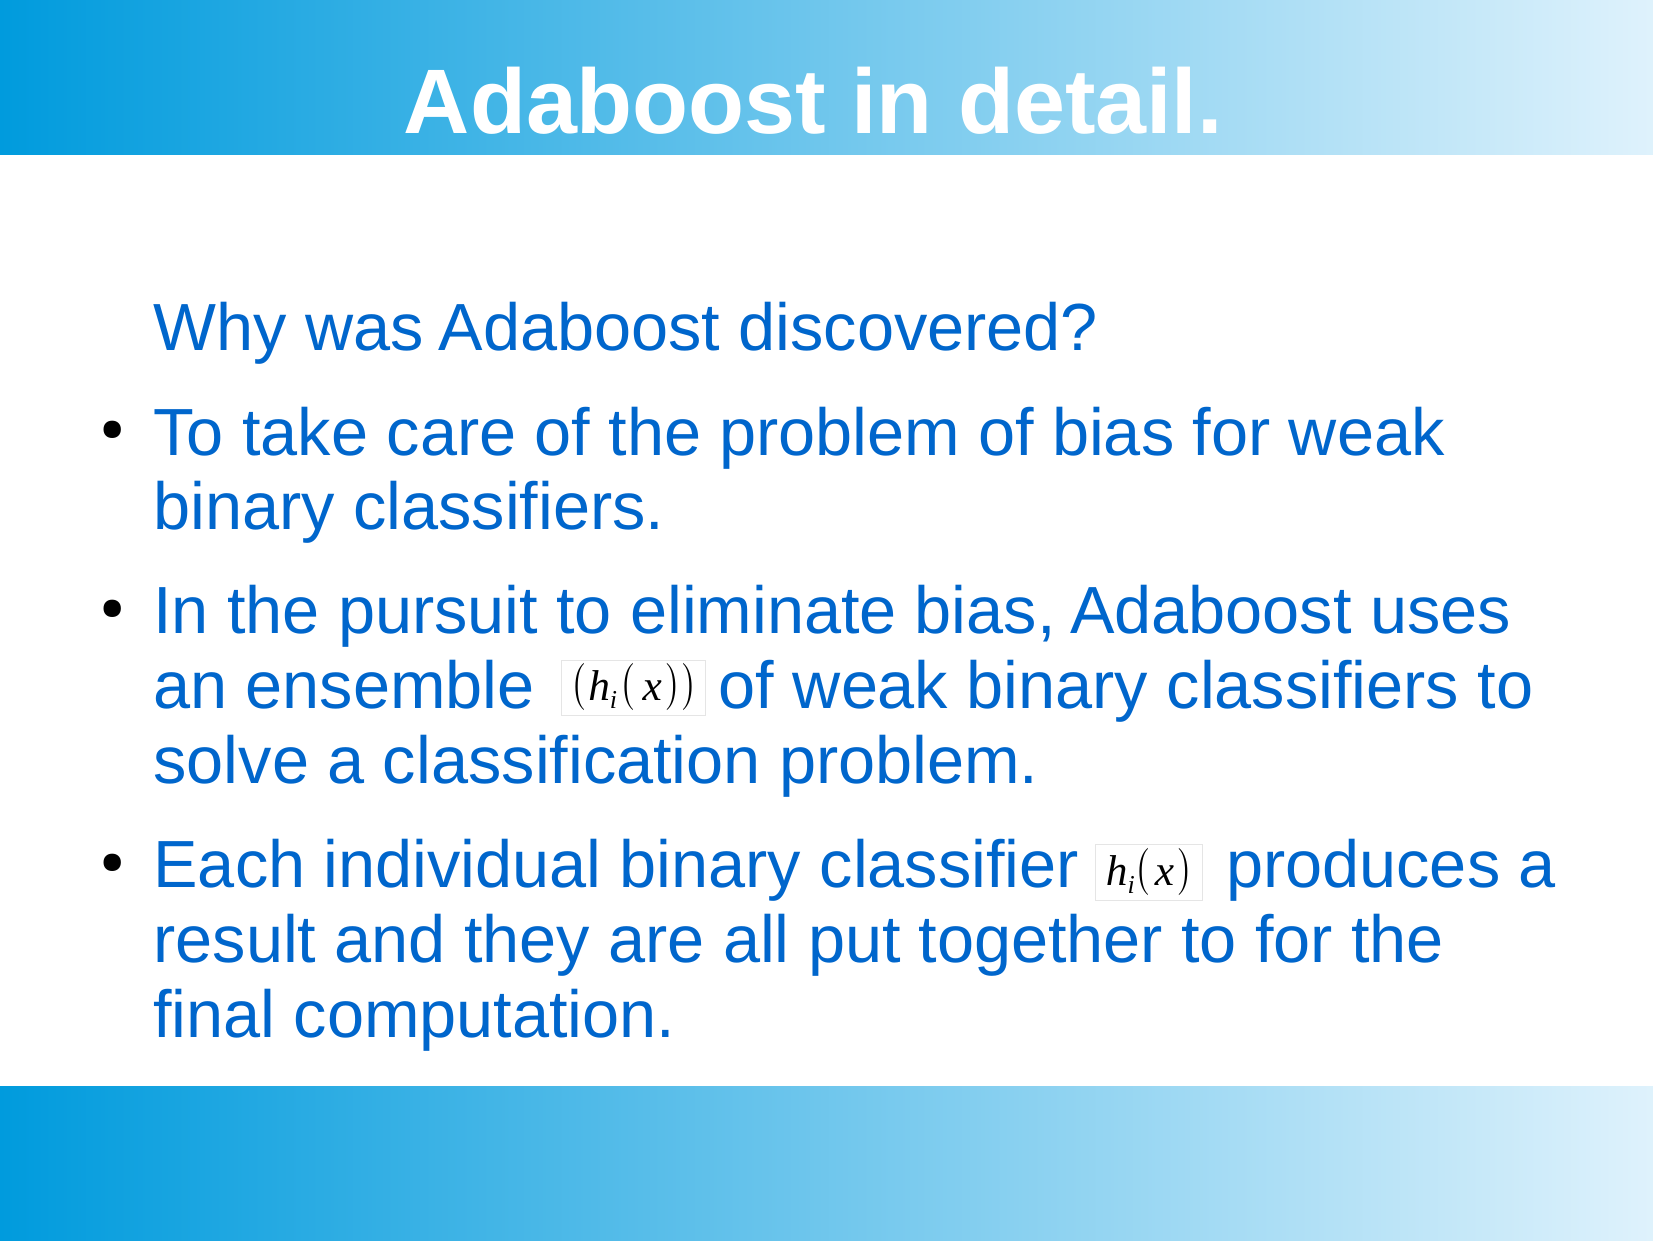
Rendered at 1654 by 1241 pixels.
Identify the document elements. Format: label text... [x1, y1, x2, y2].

chart [561, 660, 706, 716]
chart [1095, 844, 1203, 901]
title Adaboost in detail. [82, 49, 1571, 155]
chart [771, 595, 890, 655]
list Why was Adaboost discovered? To take care of the problem of bias for weak binary classifiers. In the pursuit to eliminate bias, Adaboost uses an ensemble of weak binary classifiers to solve a classification problem. Each individual binary classifier produces a result and they are all put together to for the final computation. [82, 290, 1571, 1010]
